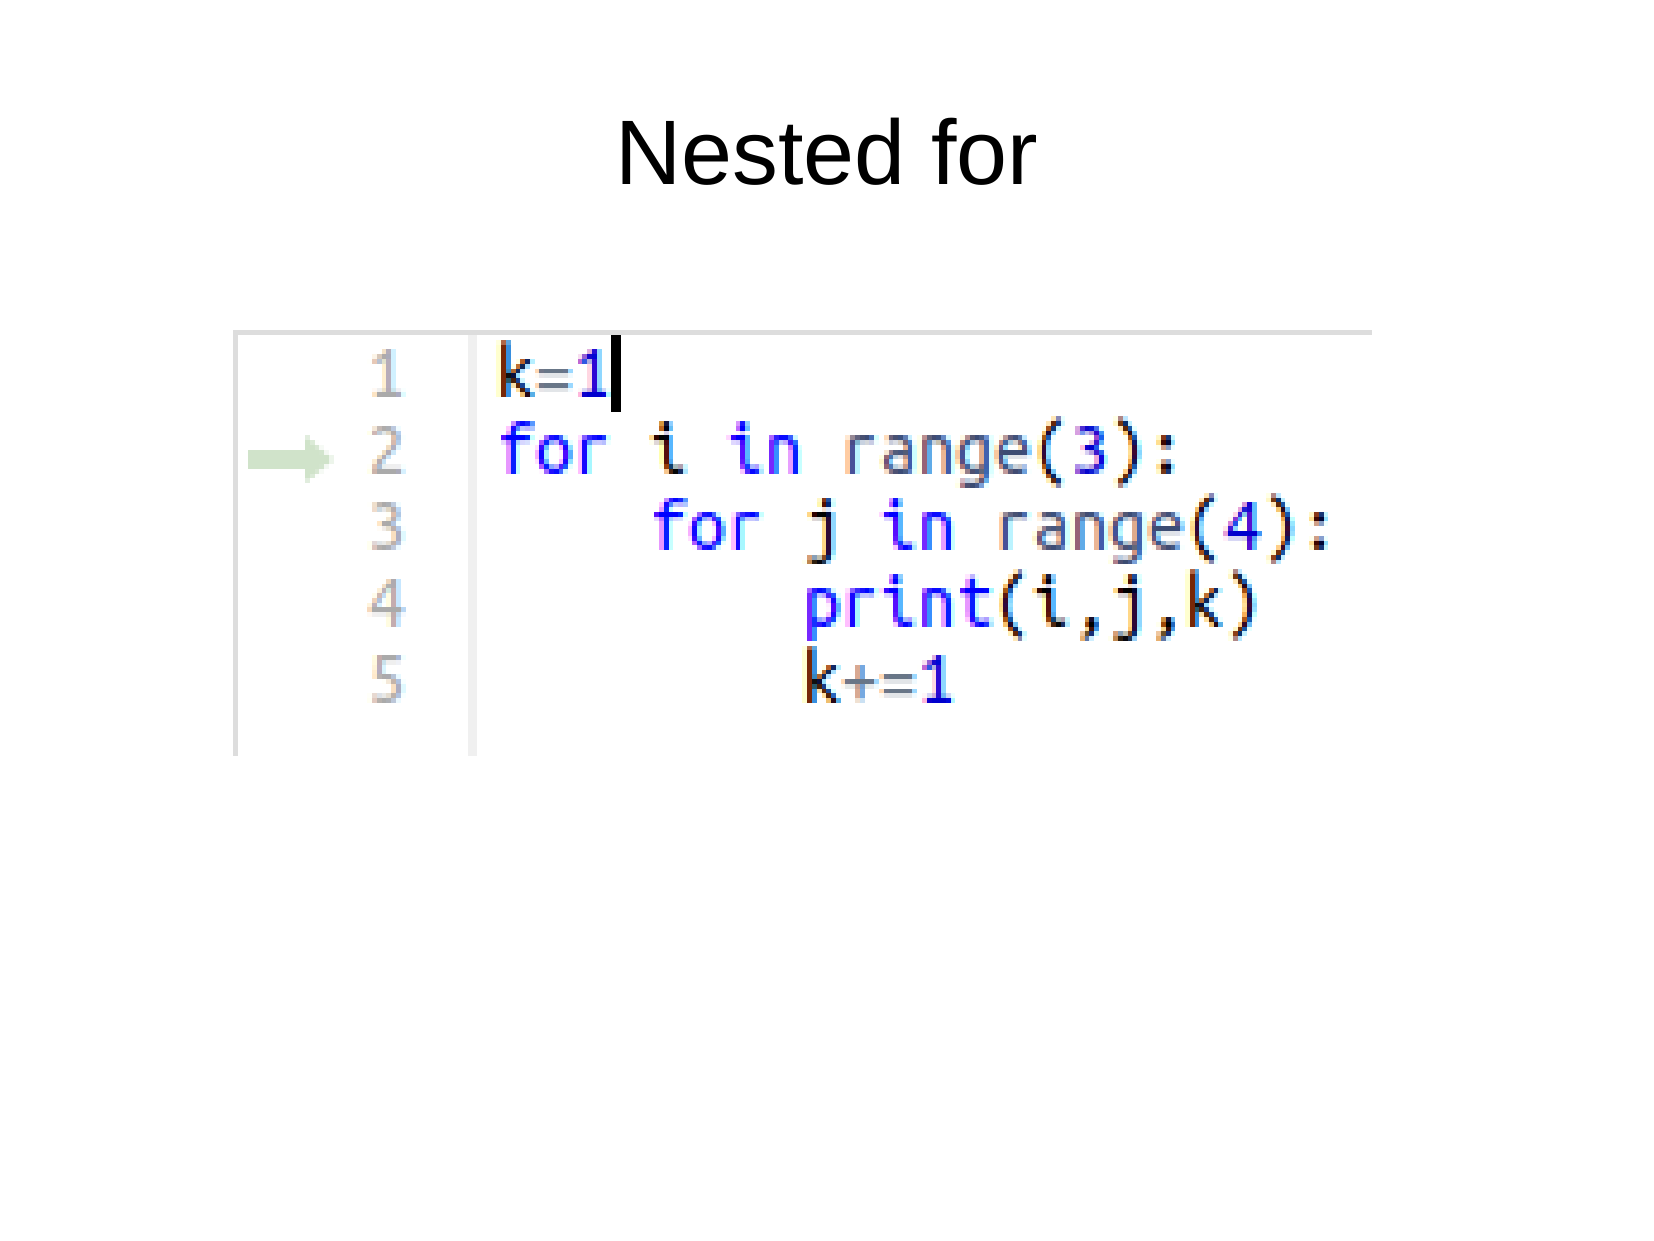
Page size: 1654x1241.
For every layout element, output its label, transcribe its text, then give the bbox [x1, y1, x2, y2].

title Nested for [82, 49, 1571, 257]
picture [210, 307, 1372, 756]
